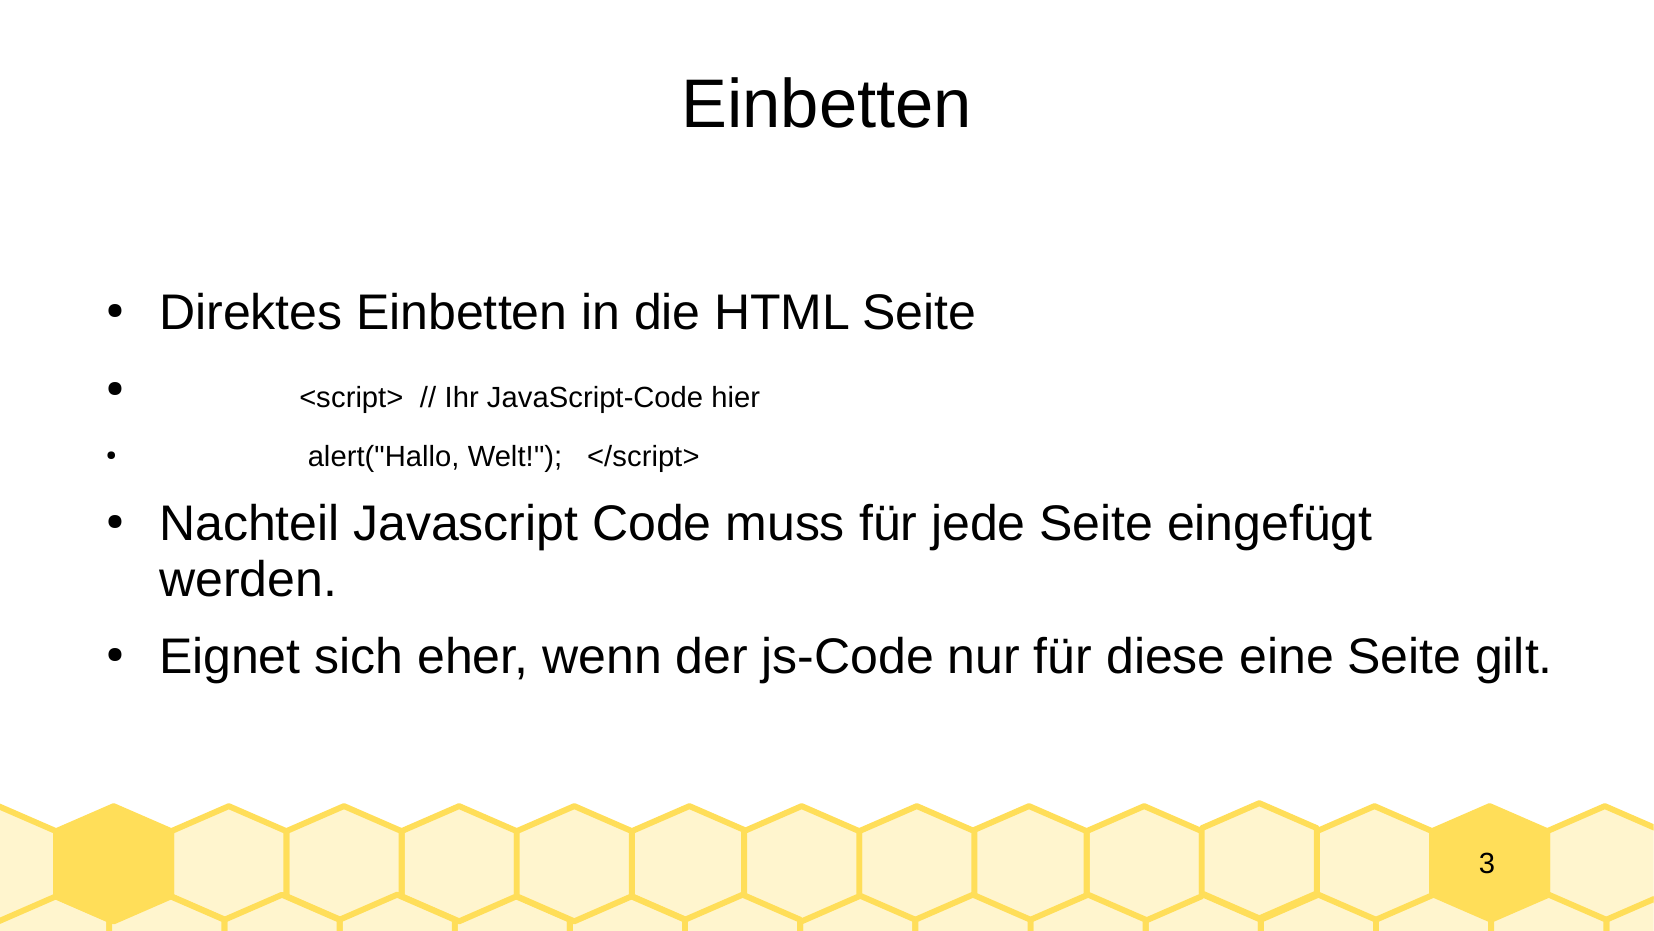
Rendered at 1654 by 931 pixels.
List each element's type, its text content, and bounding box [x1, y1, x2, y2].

title Einbetten [88, 29, 1565, 178]
list Direktes Einbetten in die HTML Seite <script> // Ihr JavaScript-Code hier alert("Hallo, Welt!"); </script> Nachteil Javascript Code muss für jede Seite eingefügt werden. Eignet sich eher, wenn der js-Code nur für diese eine Seite gilt. [88, 206, 1565, 739]
